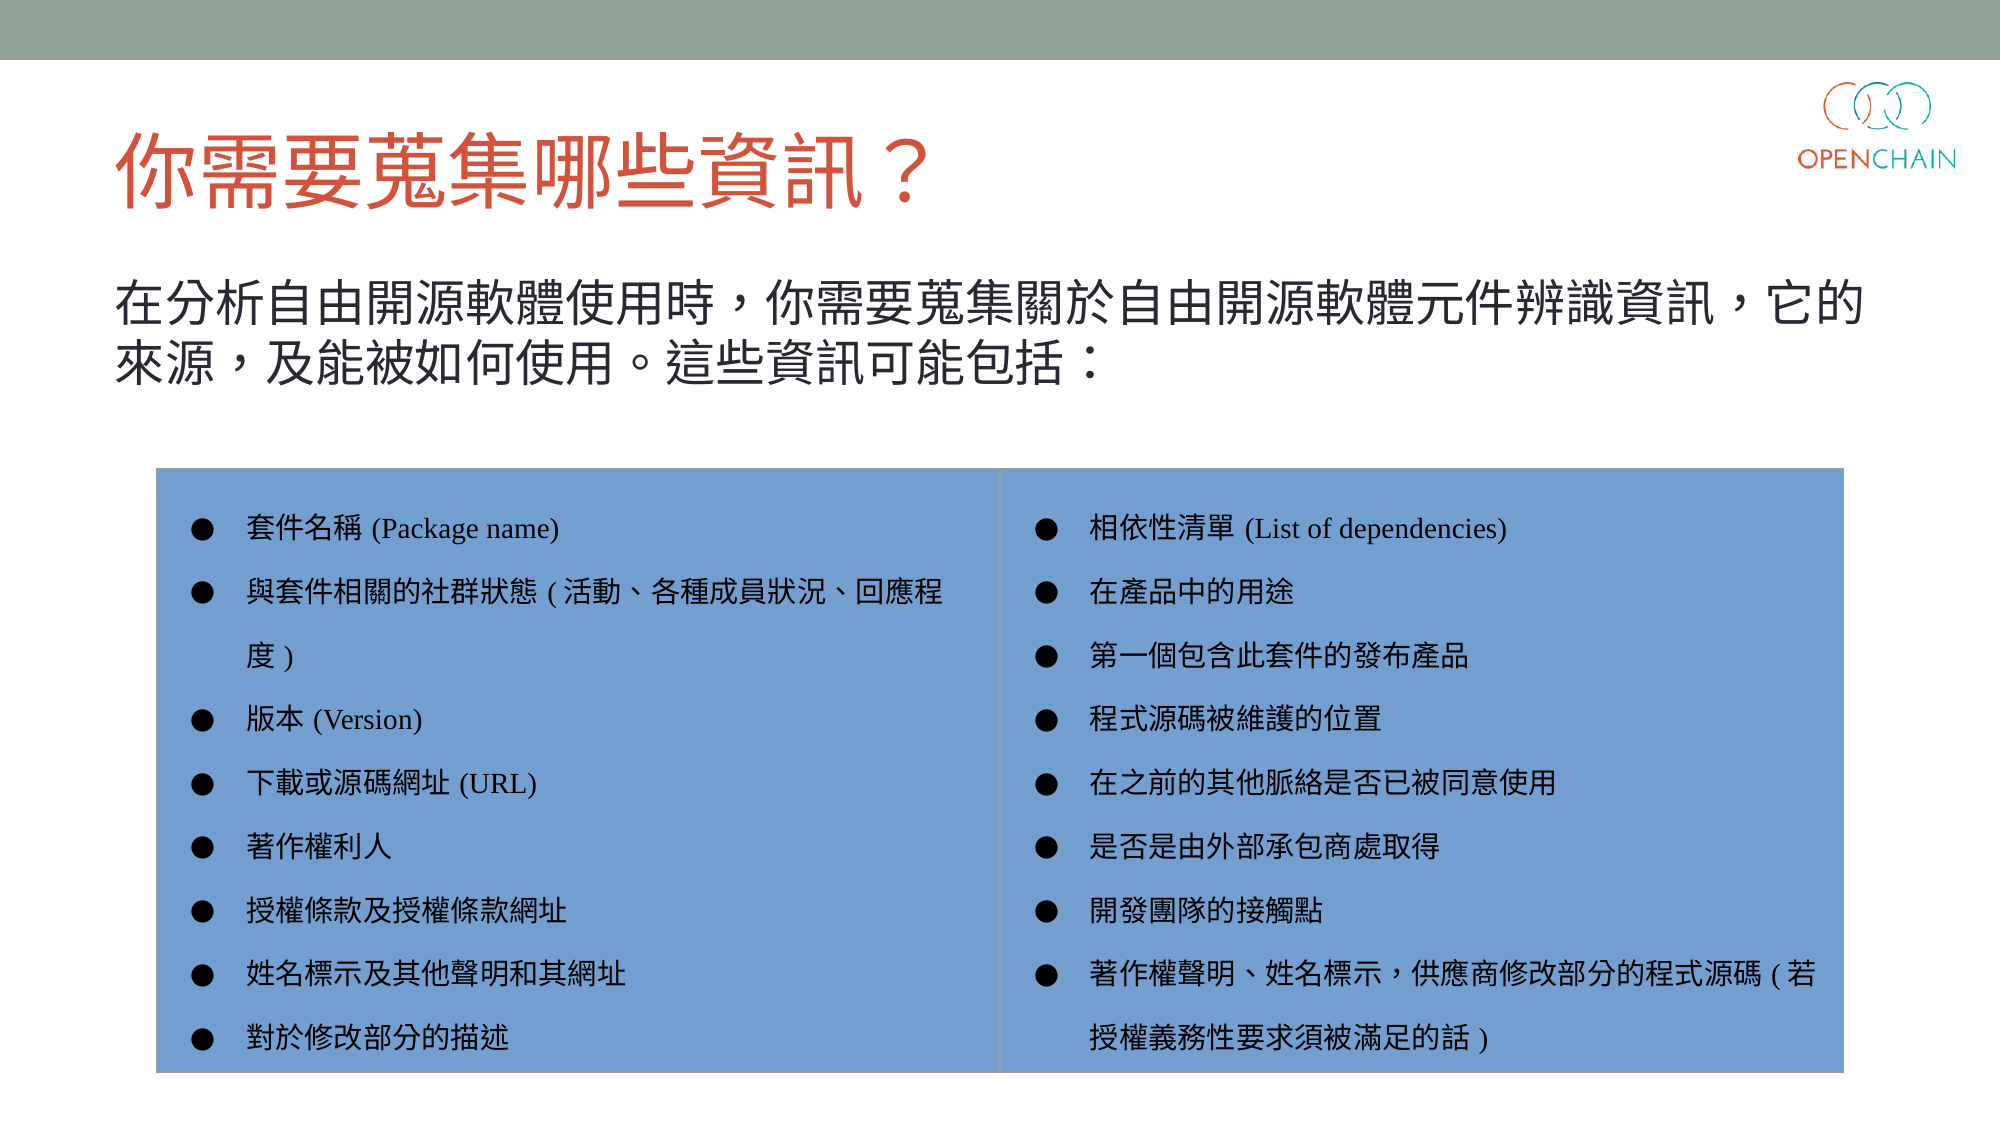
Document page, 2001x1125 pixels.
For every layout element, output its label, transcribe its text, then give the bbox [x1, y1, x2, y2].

picture [1798, 82, 1955, 169]
table_header 相依性清單(List of dependencies) 在產品中的用途 第一個包含此套件的發布產品 程式源碼被維護的位置 在之前的其他脈絡是否已被同意使用 是否是由外部承包商處取得 開發團隊的接觸點 著作權聲明、姓名標示，供應商修改部分的程式源碼(若授權義務性要求須被滿足的話) [1001, 469, 1843, 1072]
table_header 套件名稱(Package name) 與套件相關的社群狀態(活動、各種成員狀況、回應程度) 版本(Version) 下載或源碼網址(URL) 著作權利人 授權條款及授權條款網址 姓名標示及其他聲明和其網址 對於修改部分的描述 [157, 469, 999, 1072]
title 你需要蒐集哪些資訊？ [99, 87, 1900, 250]
list 在分析自由開源軟體使用時，你需要蒐集關於自由開源軟體元件辨識資訊，它的來源，及能被如何使用。這些資訊可能包括： [99, 263, 1900, 1064]
